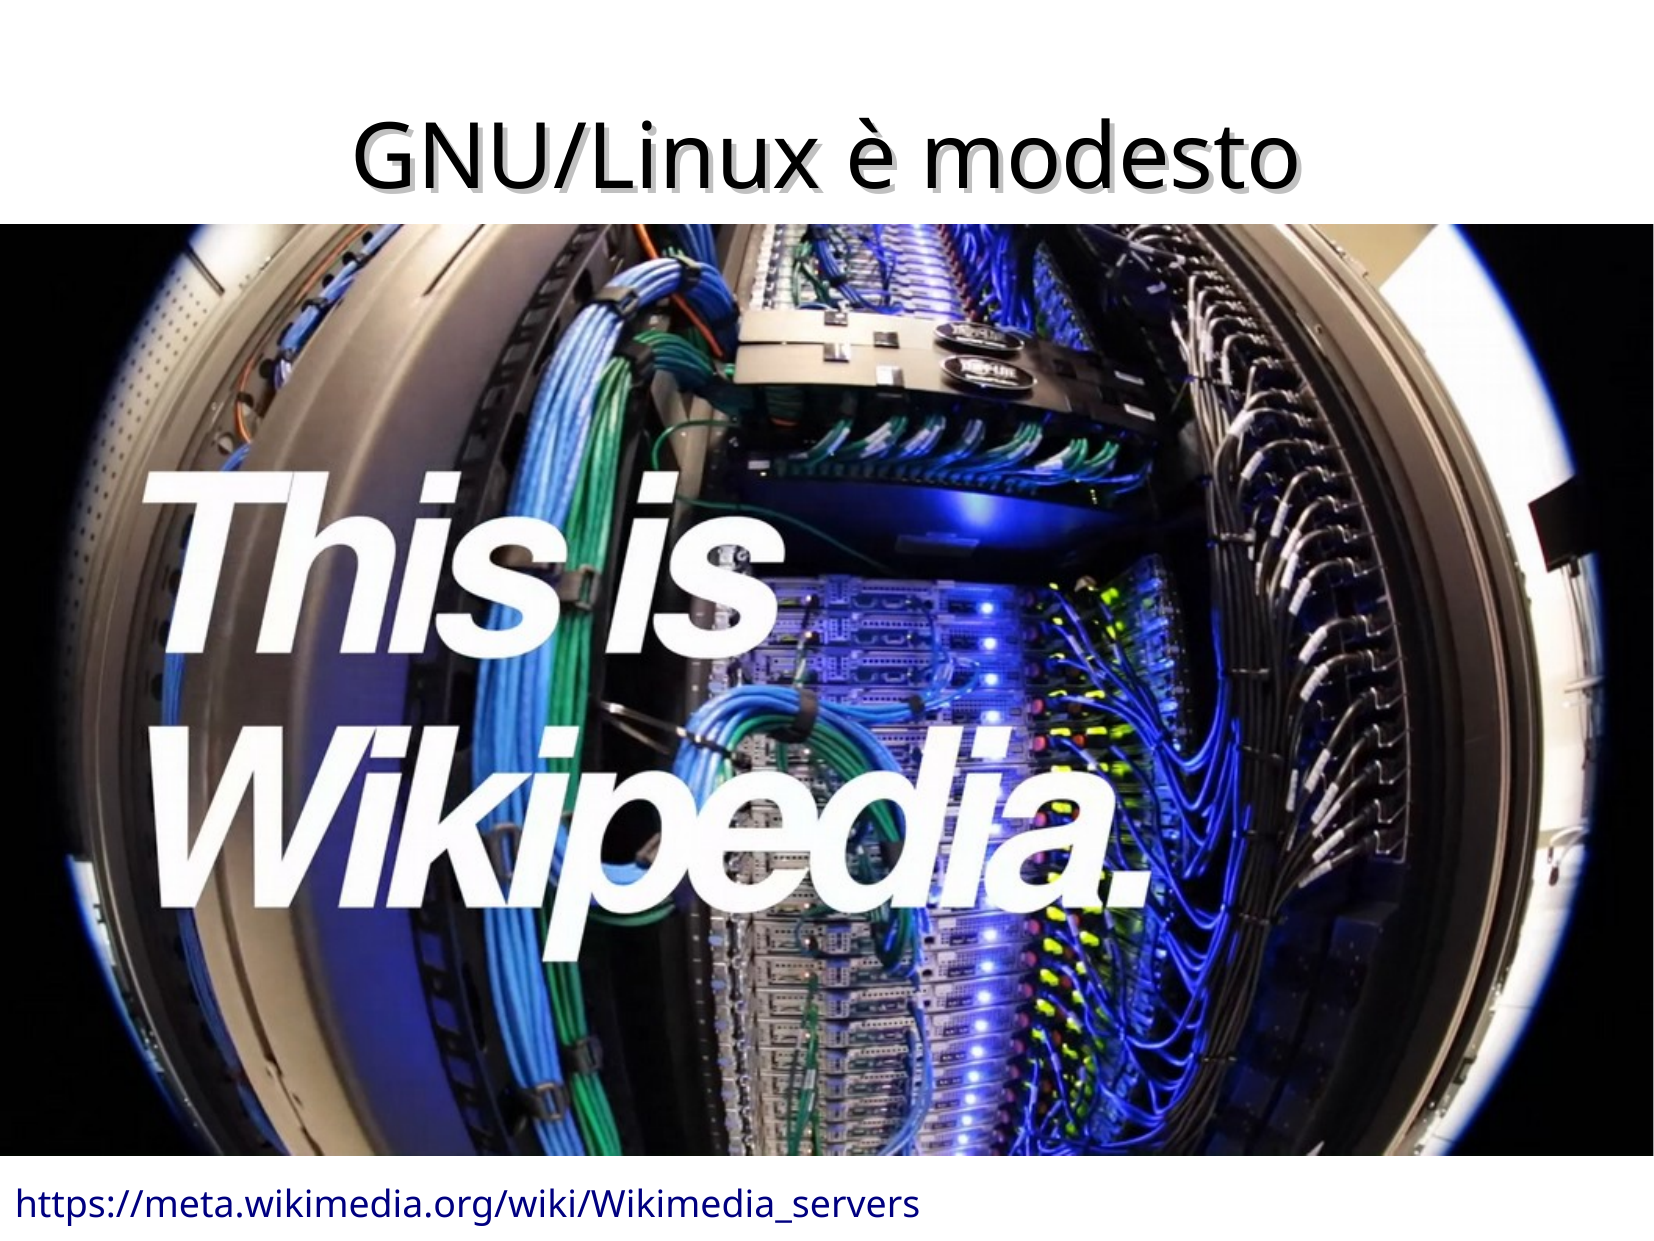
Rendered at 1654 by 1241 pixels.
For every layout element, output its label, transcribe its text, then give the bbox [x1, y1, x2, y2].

picture [0, 224, 1654, 1156]
text_box https://meta.wikimedia.org/wiki/Wikimedia_servers [0, 1170, 1036, 1229]
title GNU/Linux è modesto [82, 49, 1571, 257]
